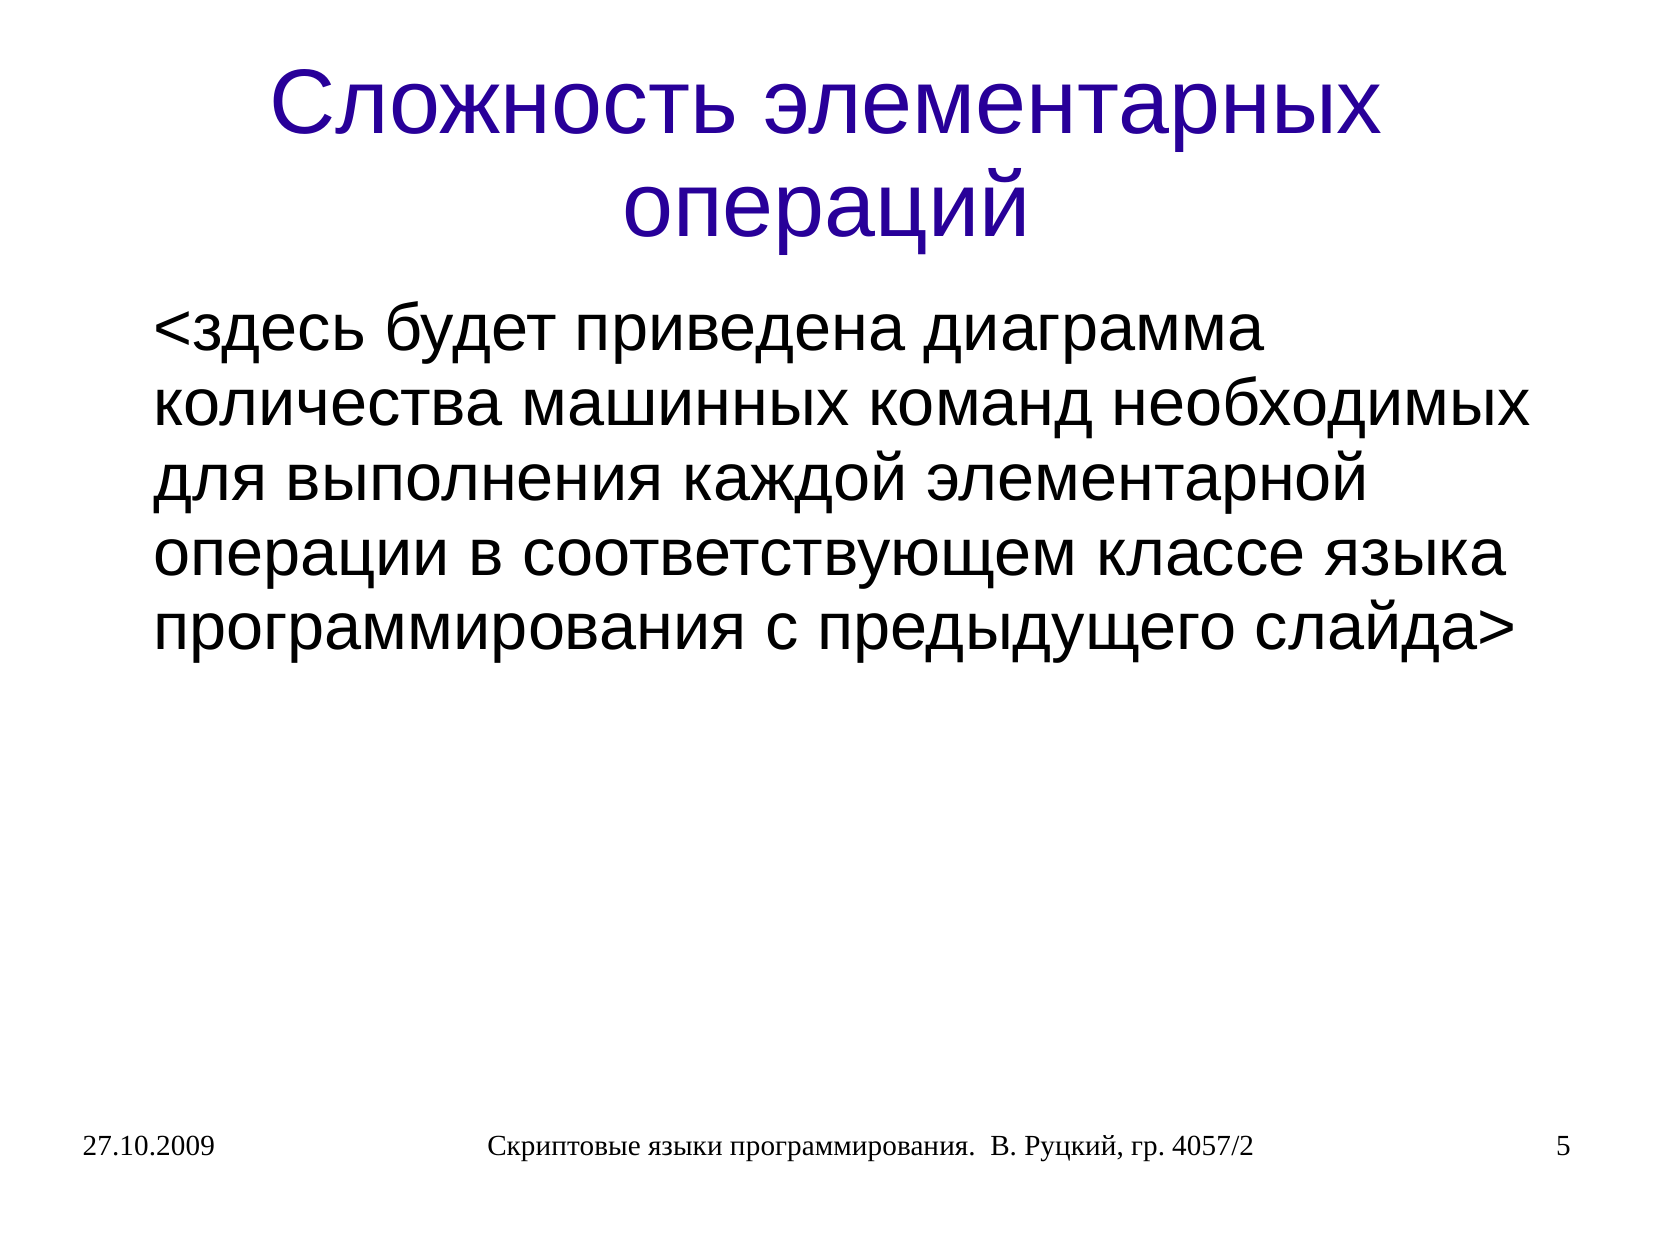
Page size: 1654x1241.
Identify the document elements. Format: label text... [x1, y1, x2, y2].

list <здесь будет приведена диаграмма количества машинных команд необходимых для выполнения каждой элементарной операции в соответствующем классе языка программирования с предыдущего слайда> [82, 290, 1571, 1109]
title Сложность элементарных операций [82, 50, 1571, 256]
